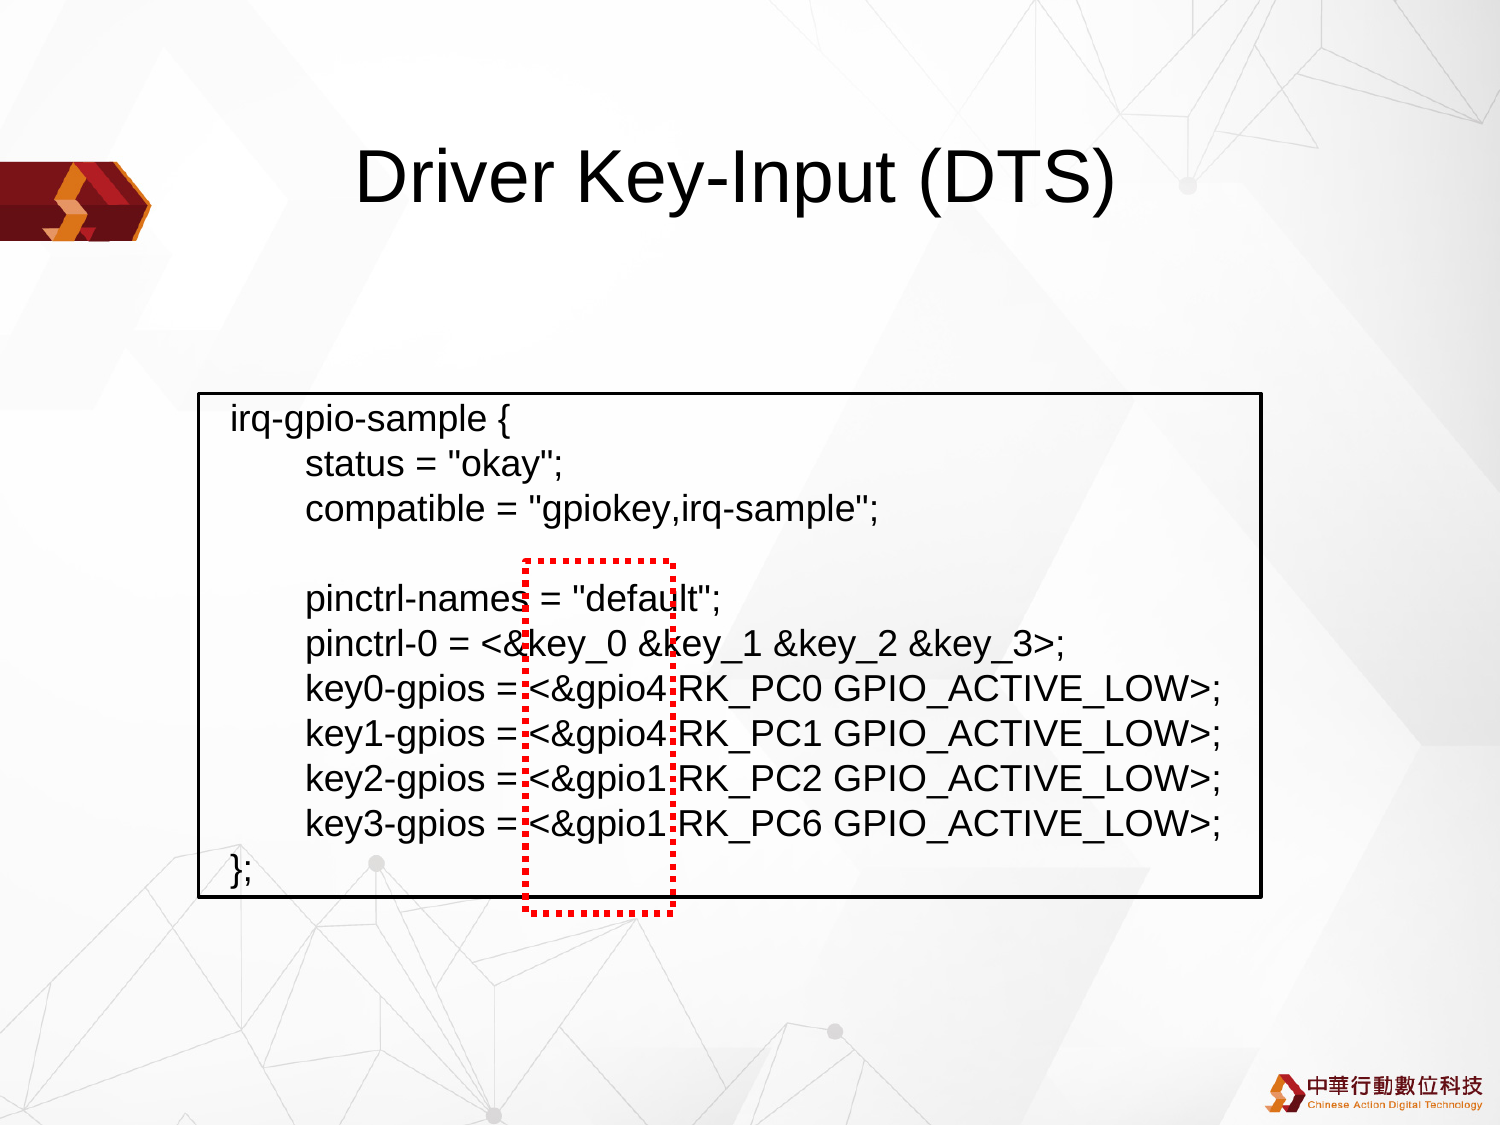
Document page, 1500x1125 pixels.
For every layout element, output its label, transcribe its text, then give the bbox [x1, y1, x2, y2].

picture [0, 0, 1500, 1125]
text_box irq-gpio-sample { status = "okay"; compatible = "gpiokey,irq-sample"; pinctrl-names = "default"; pinctrl-0 = <&key_0 &key_1 &key_2 &key_3>; key0-gpios = <&gpio4 RK_PC0 GPIO_ACTIVE_LOW>; key1-gpios = <&gpio4 RK_PC1 GPIO_ACTIVE_LOW>; key2-gpios = <&gpio1 RK_PC2 GPIO_ACTIVE_LOW>; key3-gpios = <&gpio1 RK_PC6 GPIO_ACTIVE_LOW>; }; [215, 386, 1431, 897]
title Driver Key-Input (DTS) [106, 101, 1366, 254]
text_box irq-gpio-sample { status = "okay"; compatible = "gpiokey,irq-sample"; pinctrl-names = "default"; pinctrl-0 = <&key_0 &key_1 &key_2 &key_3>; key0-gpios = <&gpio4 RK_PC0 GPIO_ACTIVE_LOW>; key1-gpios = <&gpio4 RK_PC1 GPIO_ACTIVE_LOW>; key2-gpios = <&gpio1 RK_PC2 GPIO_ACTIVE_LOW>; key3-gpios = <&gpio1 RK_PC6 GPIO_ACTIVE_LOW>; }; [215, 395, 1259, 895]
